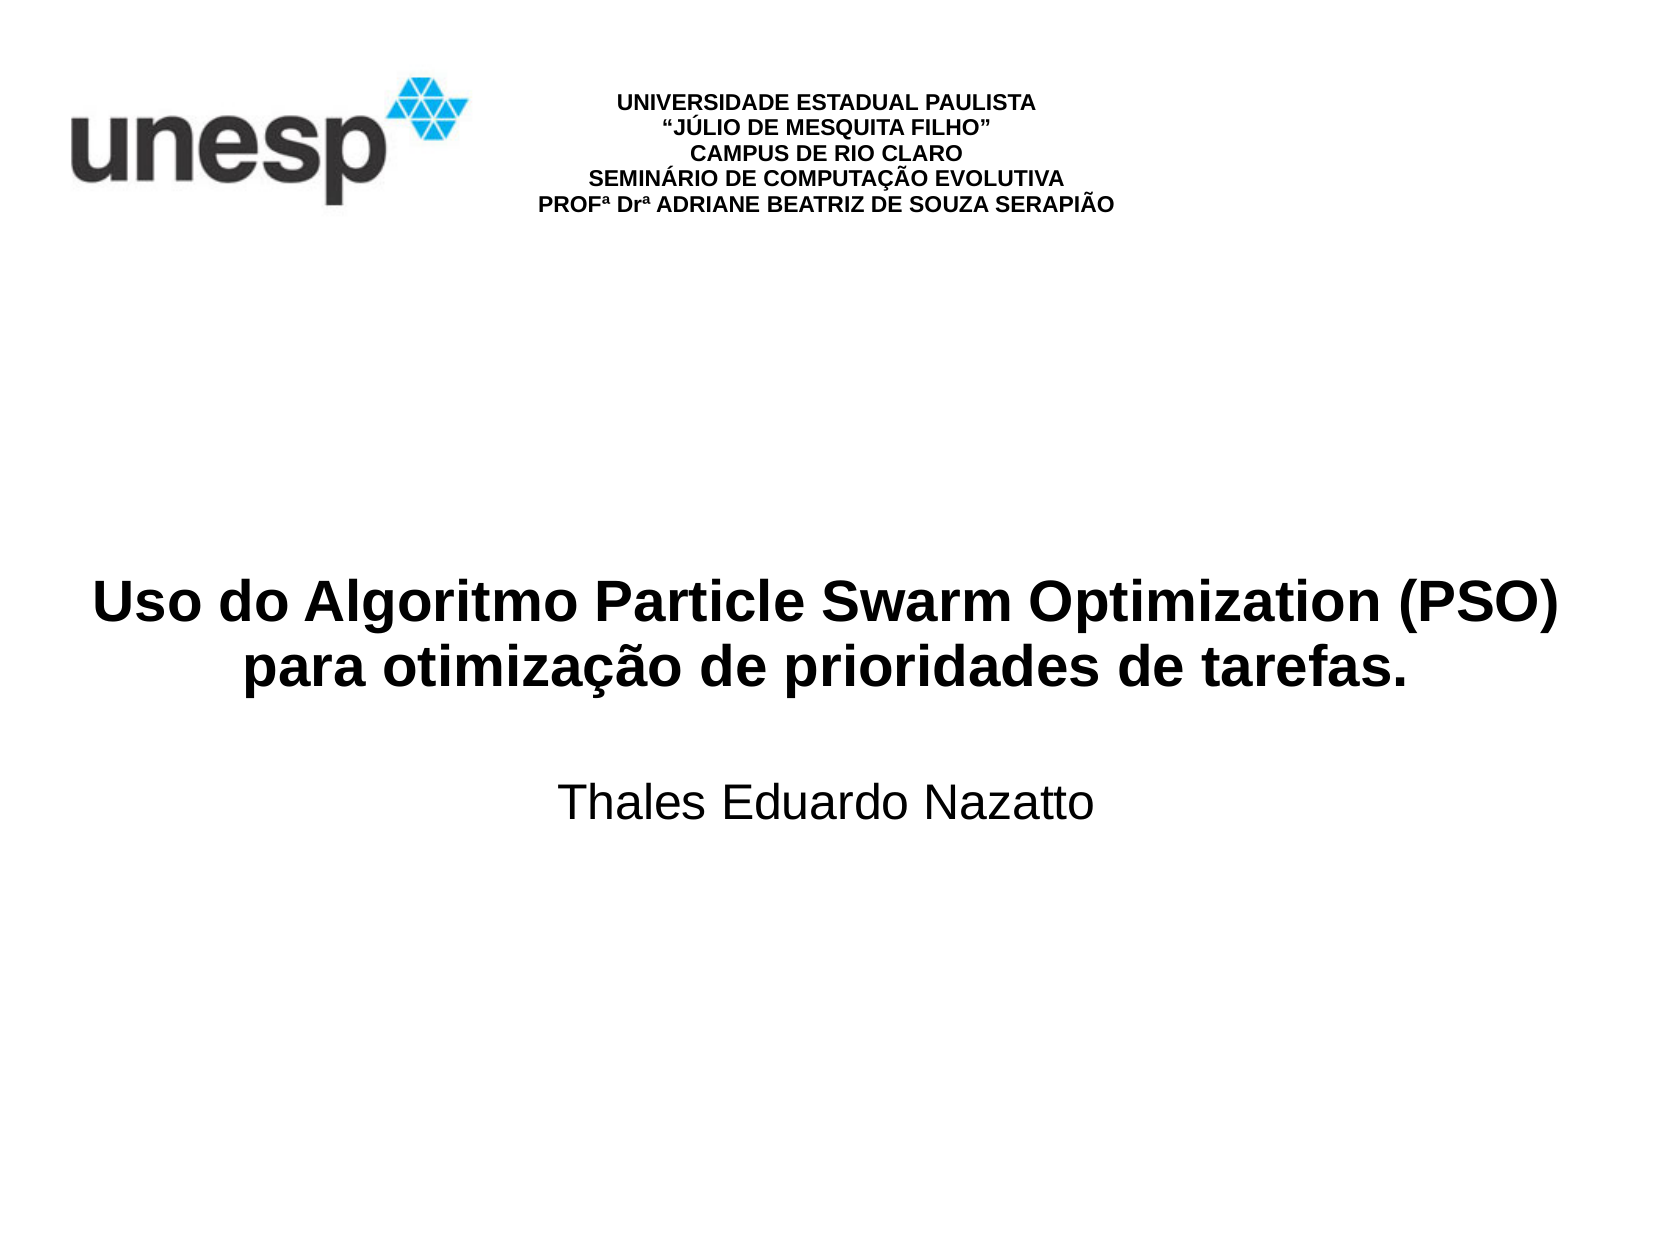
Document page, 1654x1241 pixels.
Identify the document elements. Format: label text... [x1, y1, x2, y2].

text_box Uso do Algoritmo Particle Swarm Optimization (PSO) para otimização de prioridades de tarefas. Thales Eduardo Nazatto [82, 290, 1571, 1109]
picture [59, 40, 477, 237]
title UNIVERSIDADE ESTADUAL PAULISTA “JÚLIO DE MESQUITA FILHO” CAMPUS DE RIO CLARO SEMINÁRIO DE COMPUTAÇÃO EVOLUTIVA PROFª Drª ADRIANE BEATRIZ DE SOUZA SERAPIÃO [82, 49, 1571, 257]
